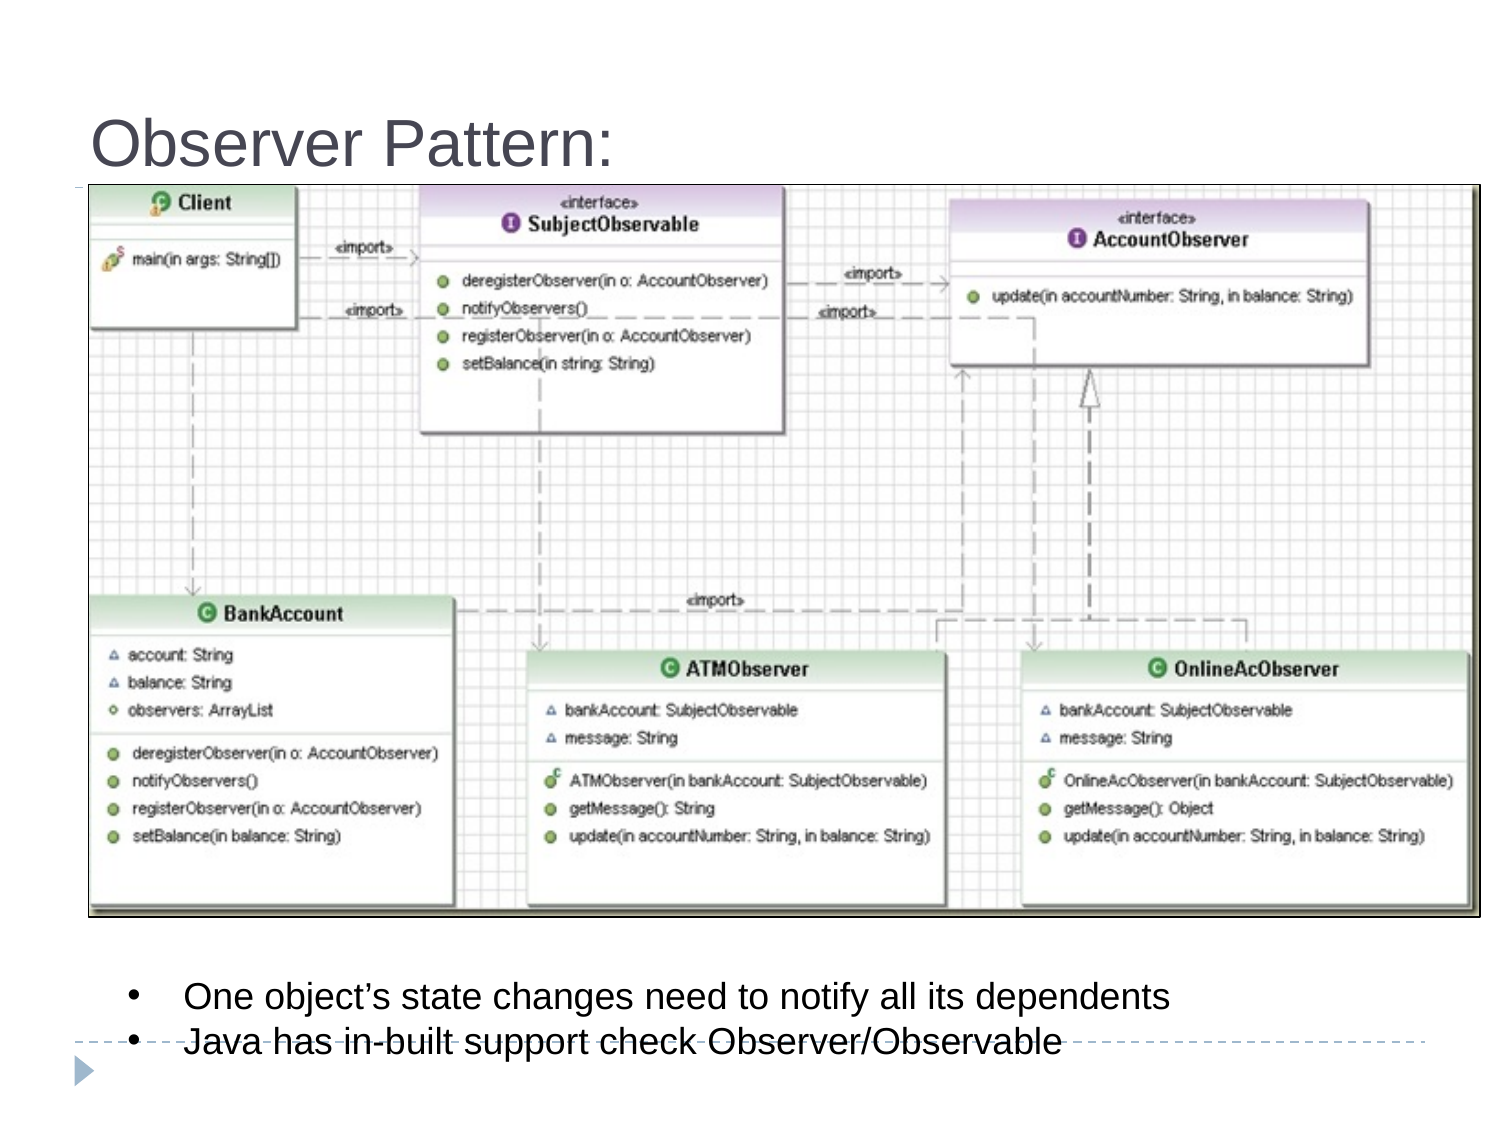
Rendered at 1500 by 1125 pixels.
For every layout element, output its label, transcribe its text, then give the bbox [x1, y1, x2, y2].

list [88, 184, 1480, 917]
title Observer Pattern: [75, 24, 1425, 188]
text_box One object’s state changes need to notify all its dependents Java has in-built support check Observer/Observable [112, 964, 1459, 1071]
